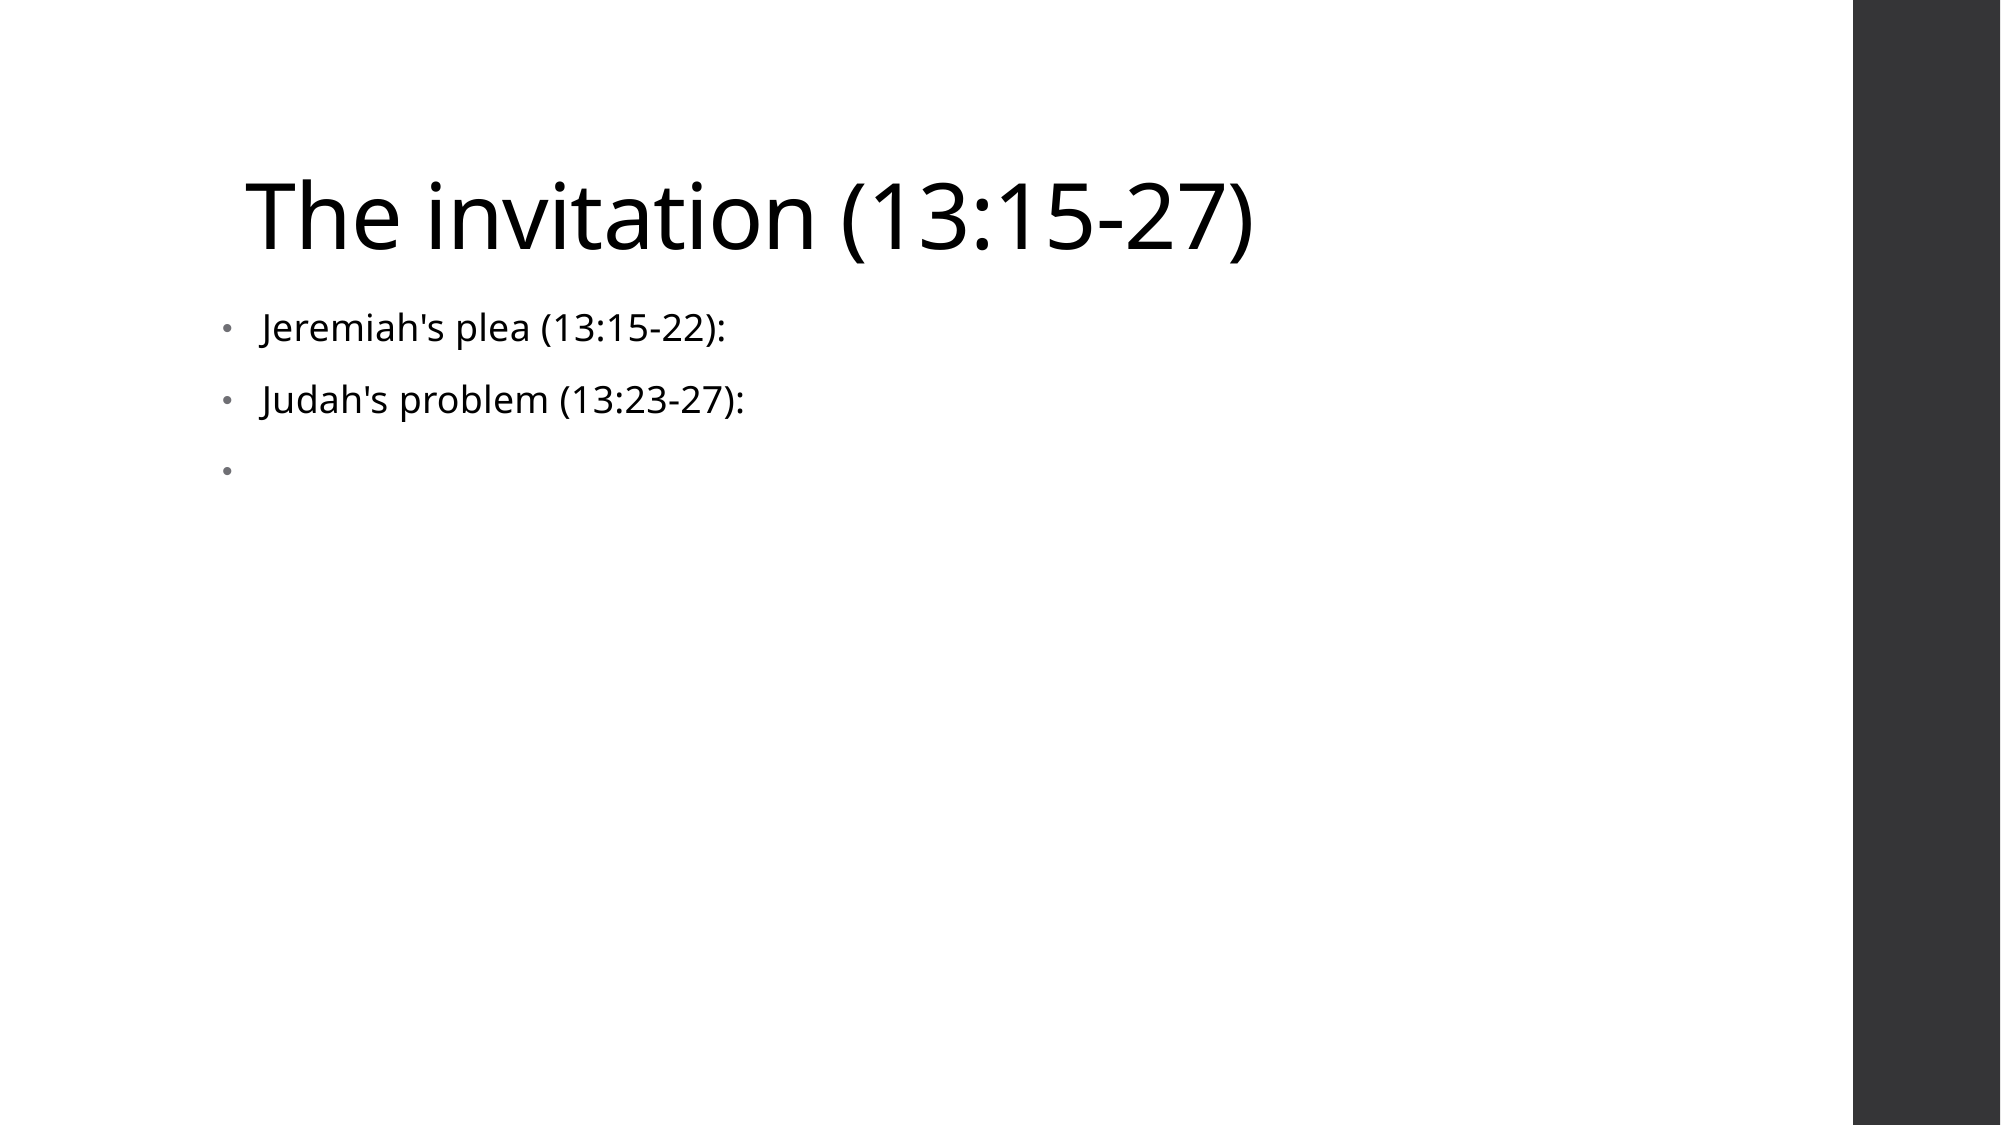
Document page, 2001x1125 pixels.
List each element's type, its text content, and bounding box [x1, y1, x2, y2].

list Jeremiah's plea (13:15-22): Judah's problem (13:23-27): [206, 299, 1617, 1014]
title The invitation (13:15-27) [206, 60, 1797, 278]
